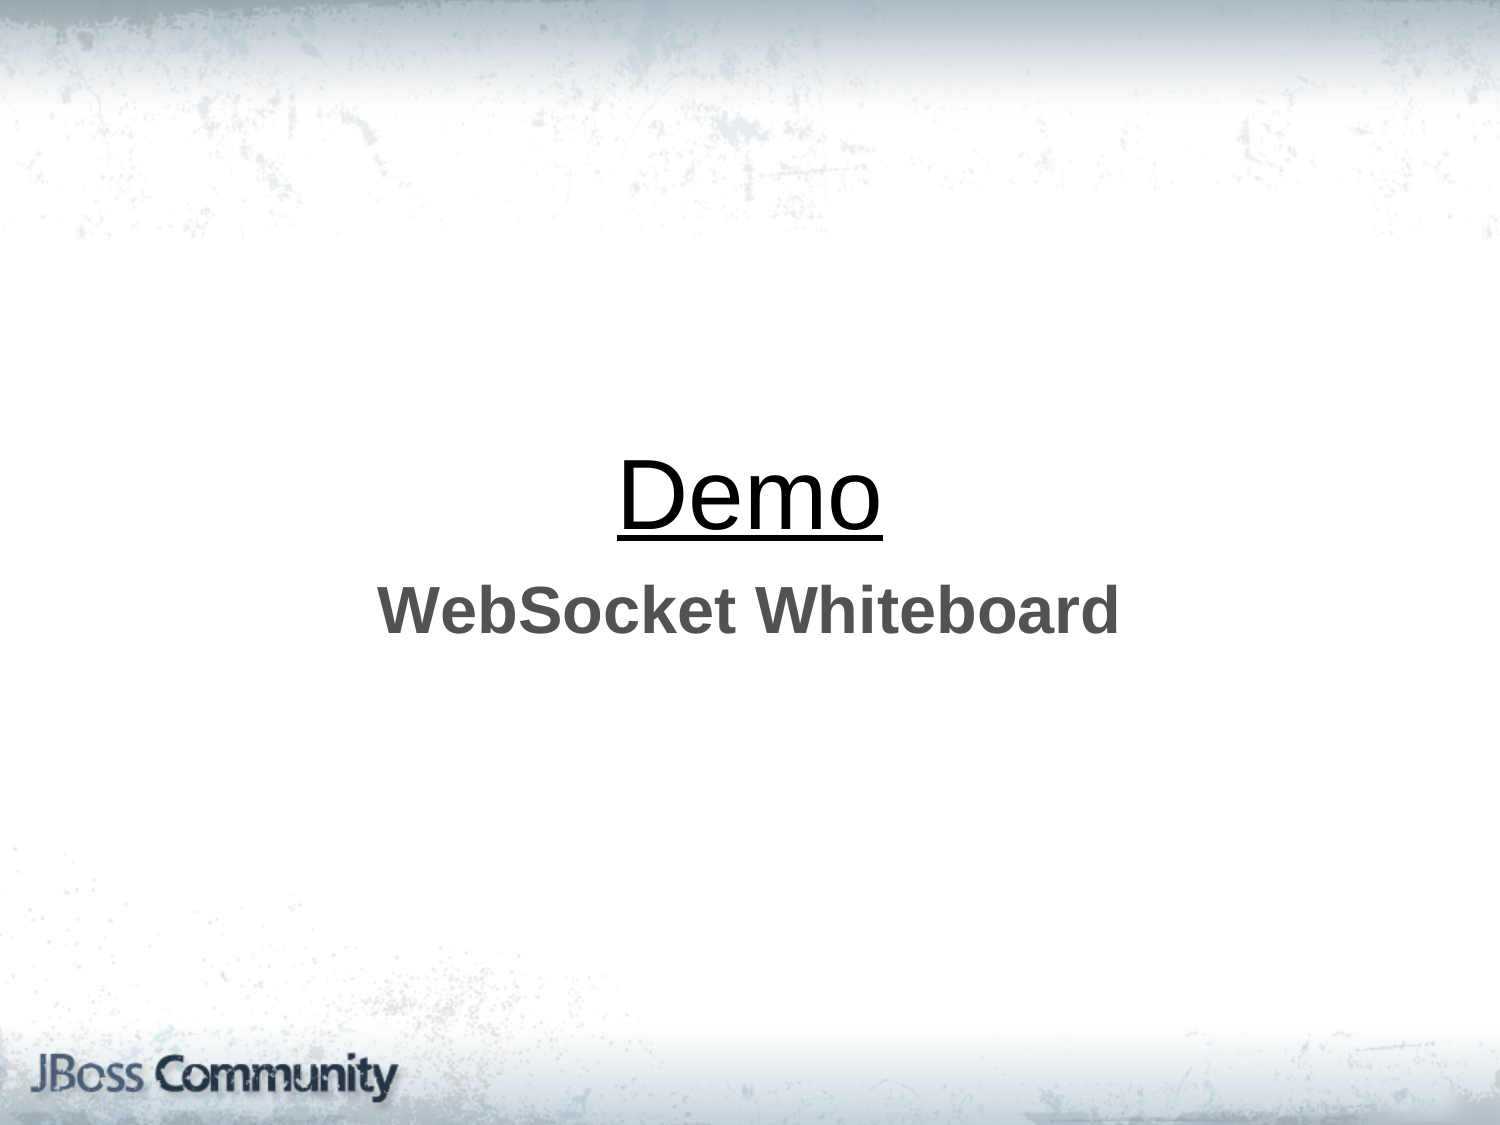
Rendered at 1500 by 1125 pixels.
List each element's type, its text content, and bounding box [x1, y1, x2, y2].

picture [0, 0, 1500, 1125]
subtitle Demo WebSocket Whiteboard [112, 76, 1388, 1001]
